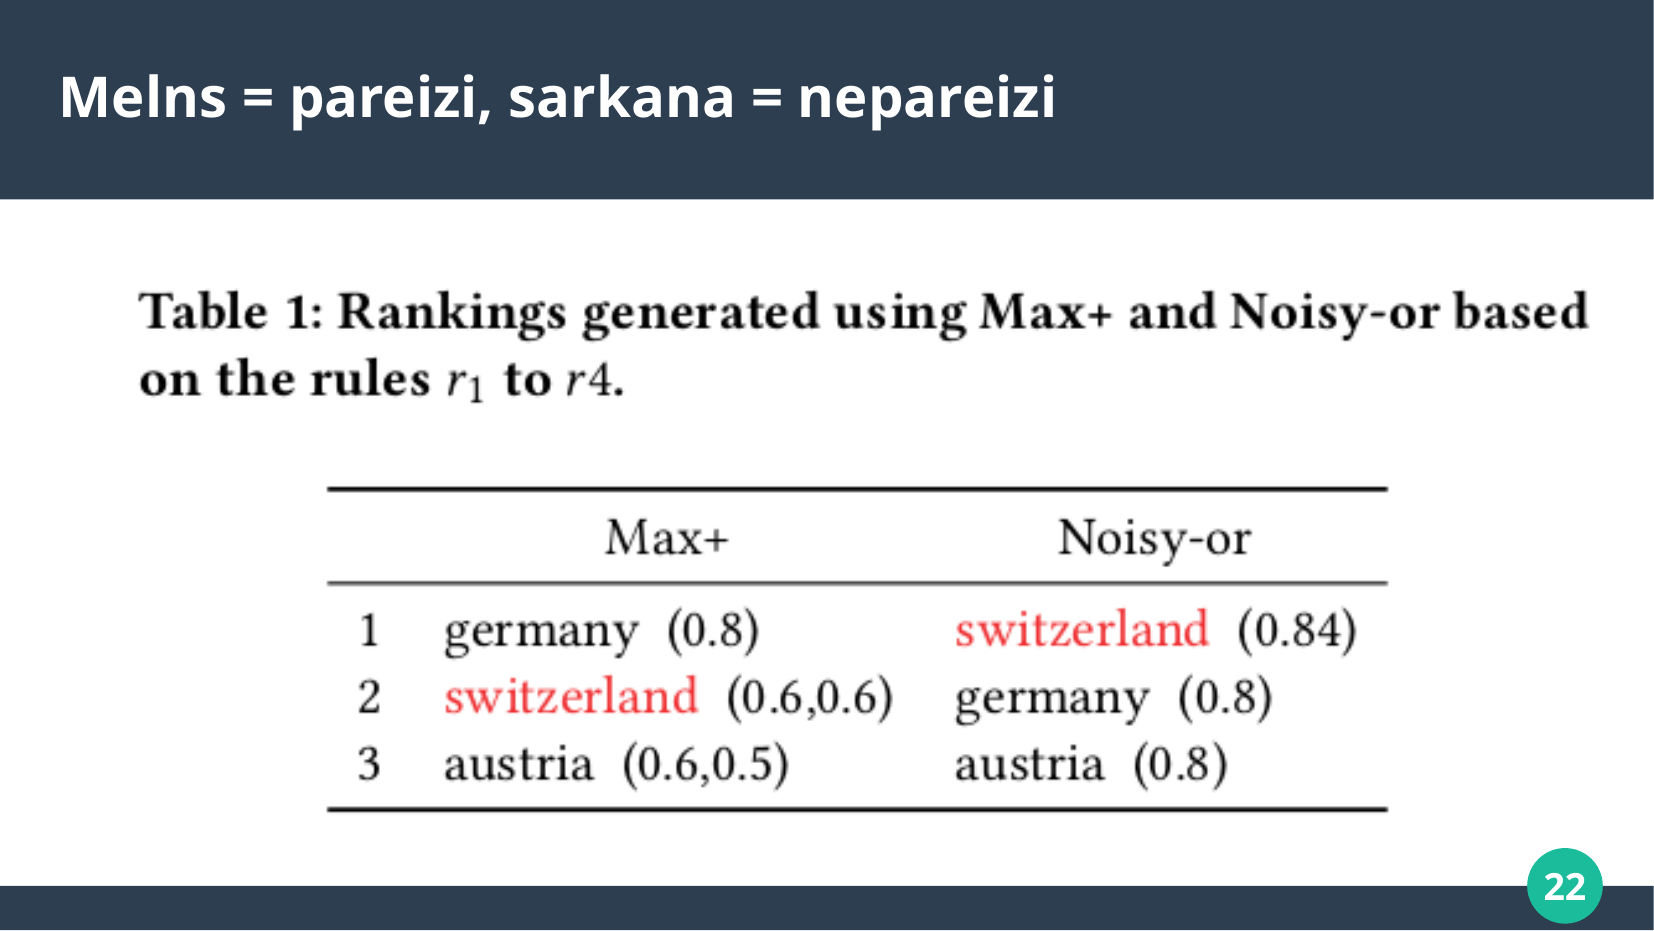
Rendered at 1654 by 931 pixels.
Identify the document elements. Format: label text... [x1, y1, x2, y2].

picture [112, 262, 1627, 826]
title Melns = pareizi, sarkana = nepareizi [59, 37, 1595, 155]
